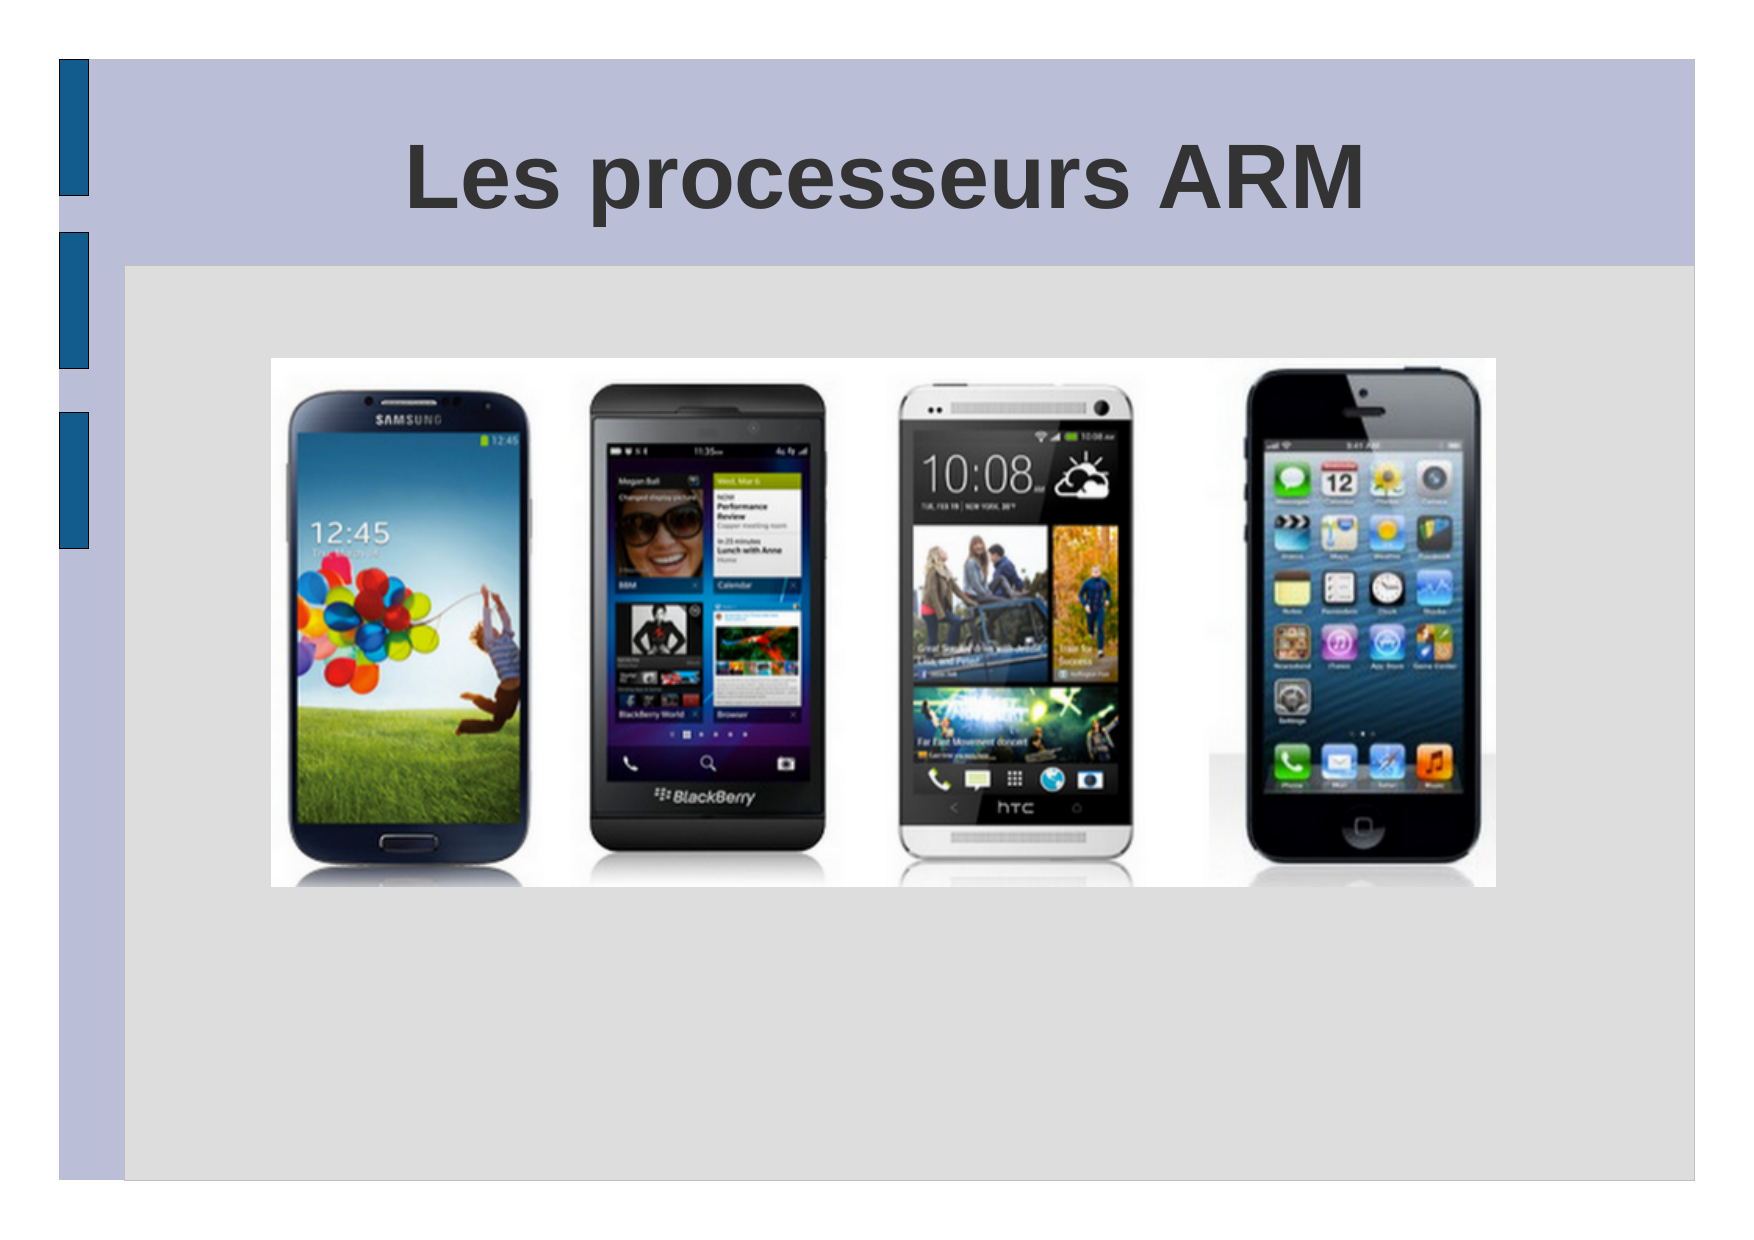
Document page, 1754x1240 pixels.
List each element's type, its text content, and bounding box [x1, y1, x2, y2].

picture [271, 358, 1496, 887]
title Les processeurs ARM [118, 88, 1654, 266]
